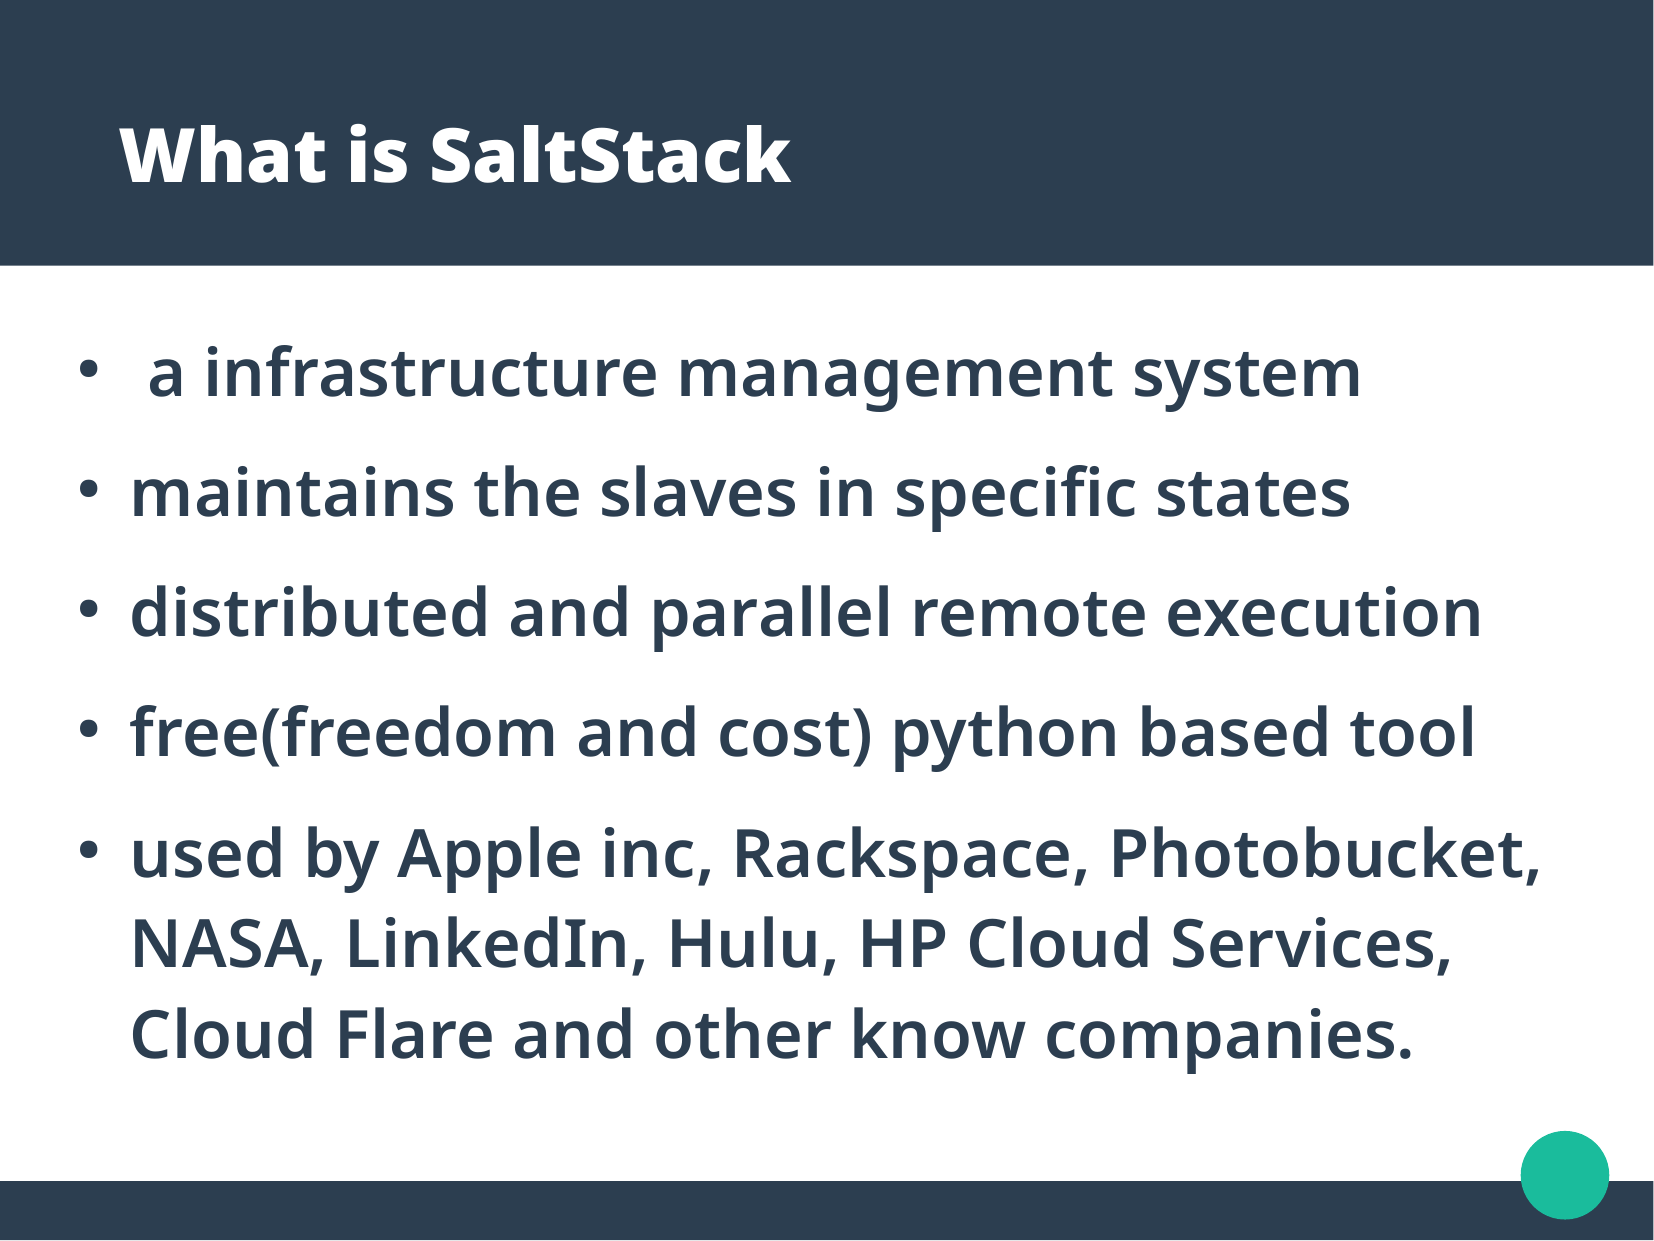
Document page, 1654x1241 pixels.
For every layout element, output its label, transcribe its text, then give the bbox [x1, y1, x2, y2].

list a infrastructure management system maintains the slaves in specific states distributed and parallel remote execution free(freedom and cost) python based tool used by Apple inc, Rackspace, Photobucket, NASA, LinkedIn, Hulu, HP Cloud Services, Cloud Flare and other know companies. [59, 324, 1595, 1152]
title What is SaltStack [82, 49, 1571, 257]
